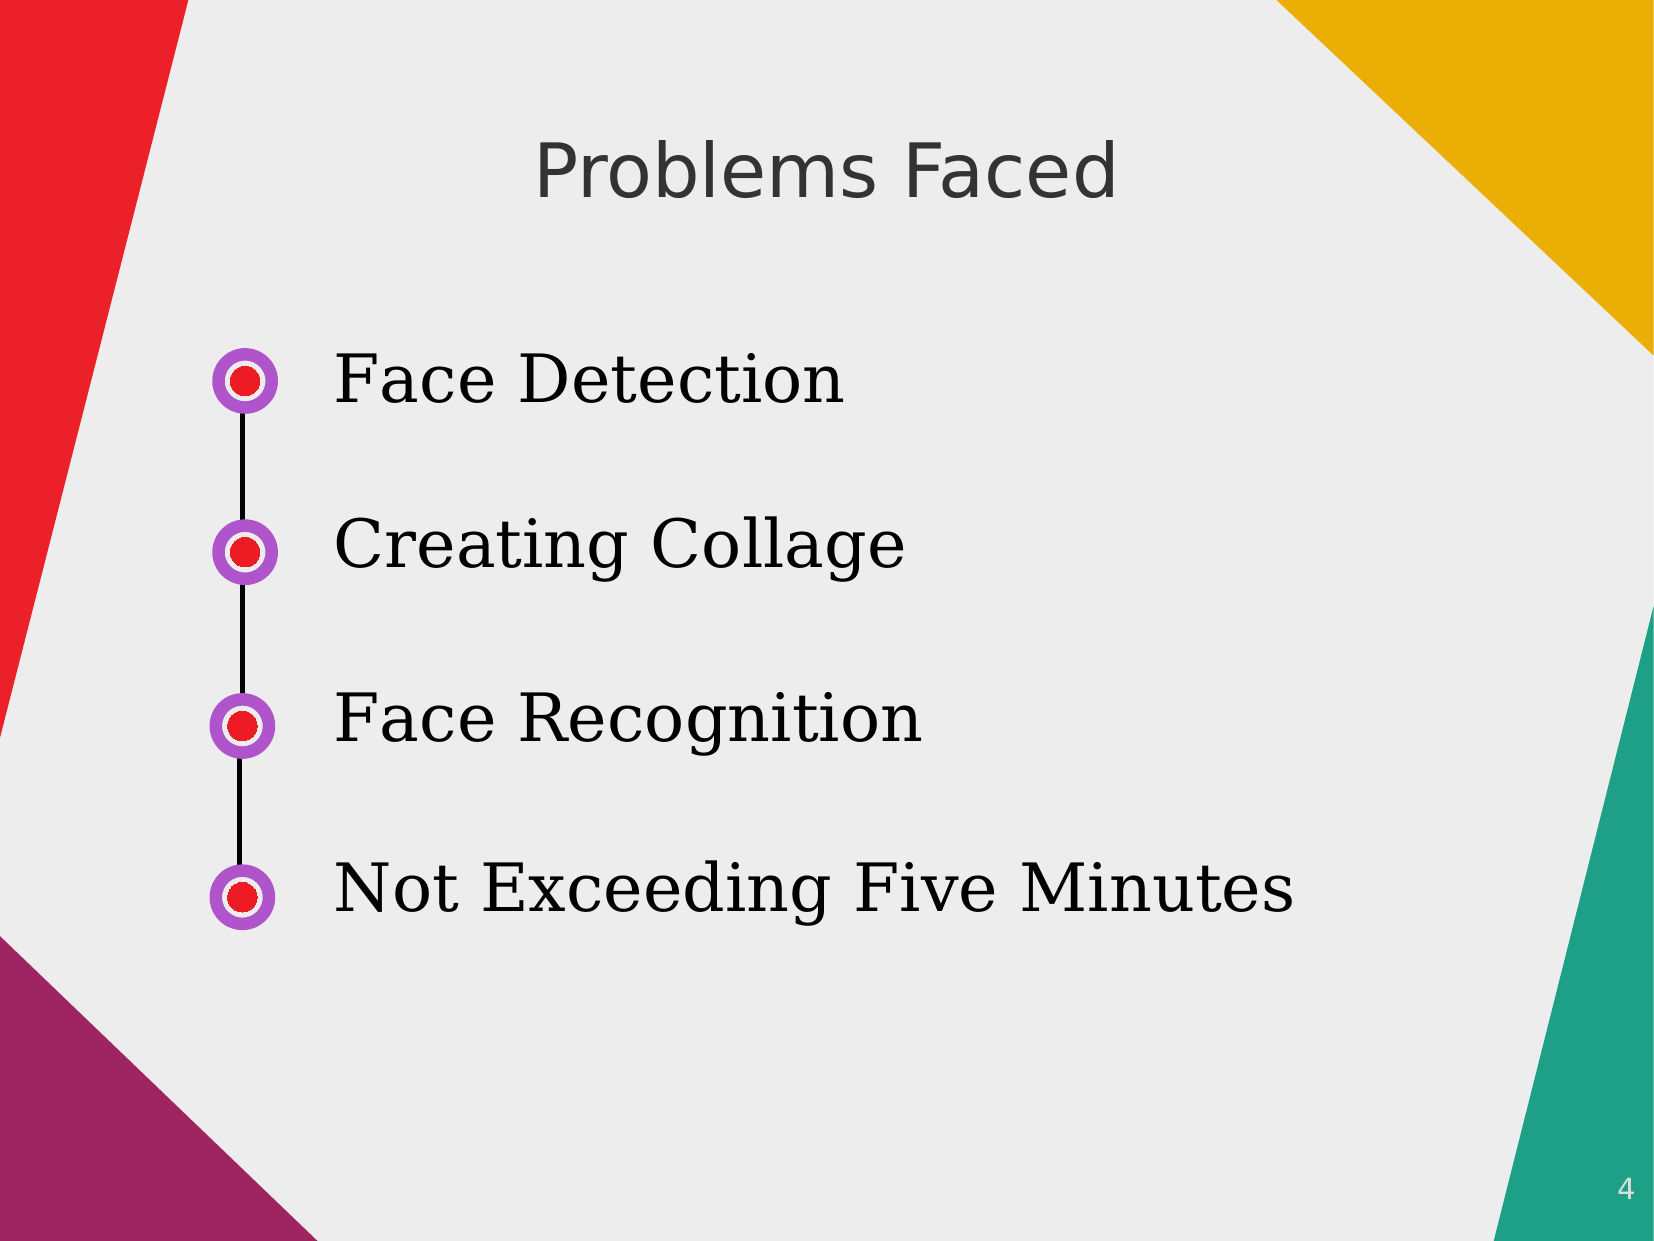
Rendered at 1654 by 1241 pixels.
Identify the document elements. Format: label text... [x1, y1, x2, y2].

text_box [227, 882, 258, 913]
text_box [227, 711, 258, 741]
text_box Face Recognition [318, 681, 1406, 764]
text_box Not Exceeding Five Minutes [318, 851, 1512, 934]
title Problems Faced [114, 73, 1539, 271]
text_box Creating Collage [318, 507, 1536, 590]
text_box [230, 537, 260, 567]
text_box [230, 366, 260, 396]
text_box Face Detection [318, 342, 1193, 425]
